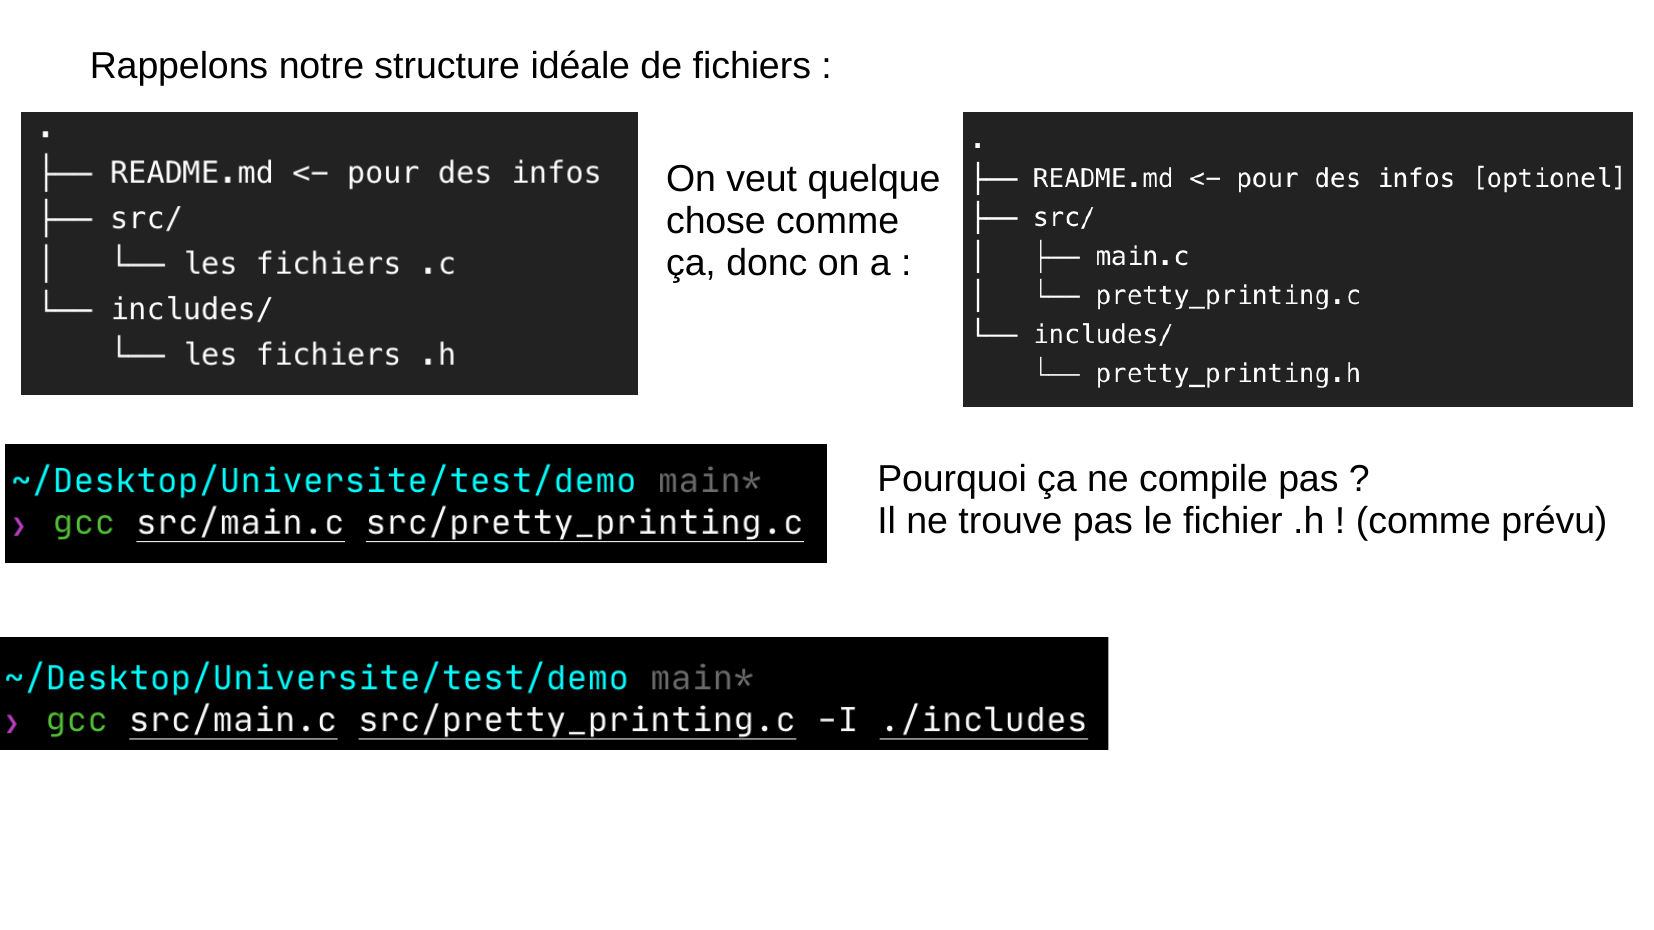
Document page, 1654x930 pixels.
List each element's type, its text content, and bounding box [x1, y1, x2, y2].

picture [5, 444, 827, 563]
text_box On veut quelque chose comme ça, donc on a : [651, 150, 961, 376]
picture [963, 112, 1633, 407]
text_box Rappelons notre structure idéale de fichiers : [75, 37, 1613, 151]
picture [21, 112, 638, 395]
picture [0, 637, 1109, 750]
text_box Pourquoi ça ne compile pas ? Il ne trouve pas le fichier .h ! (comme prévu) [862, 449, 1651, 563]
